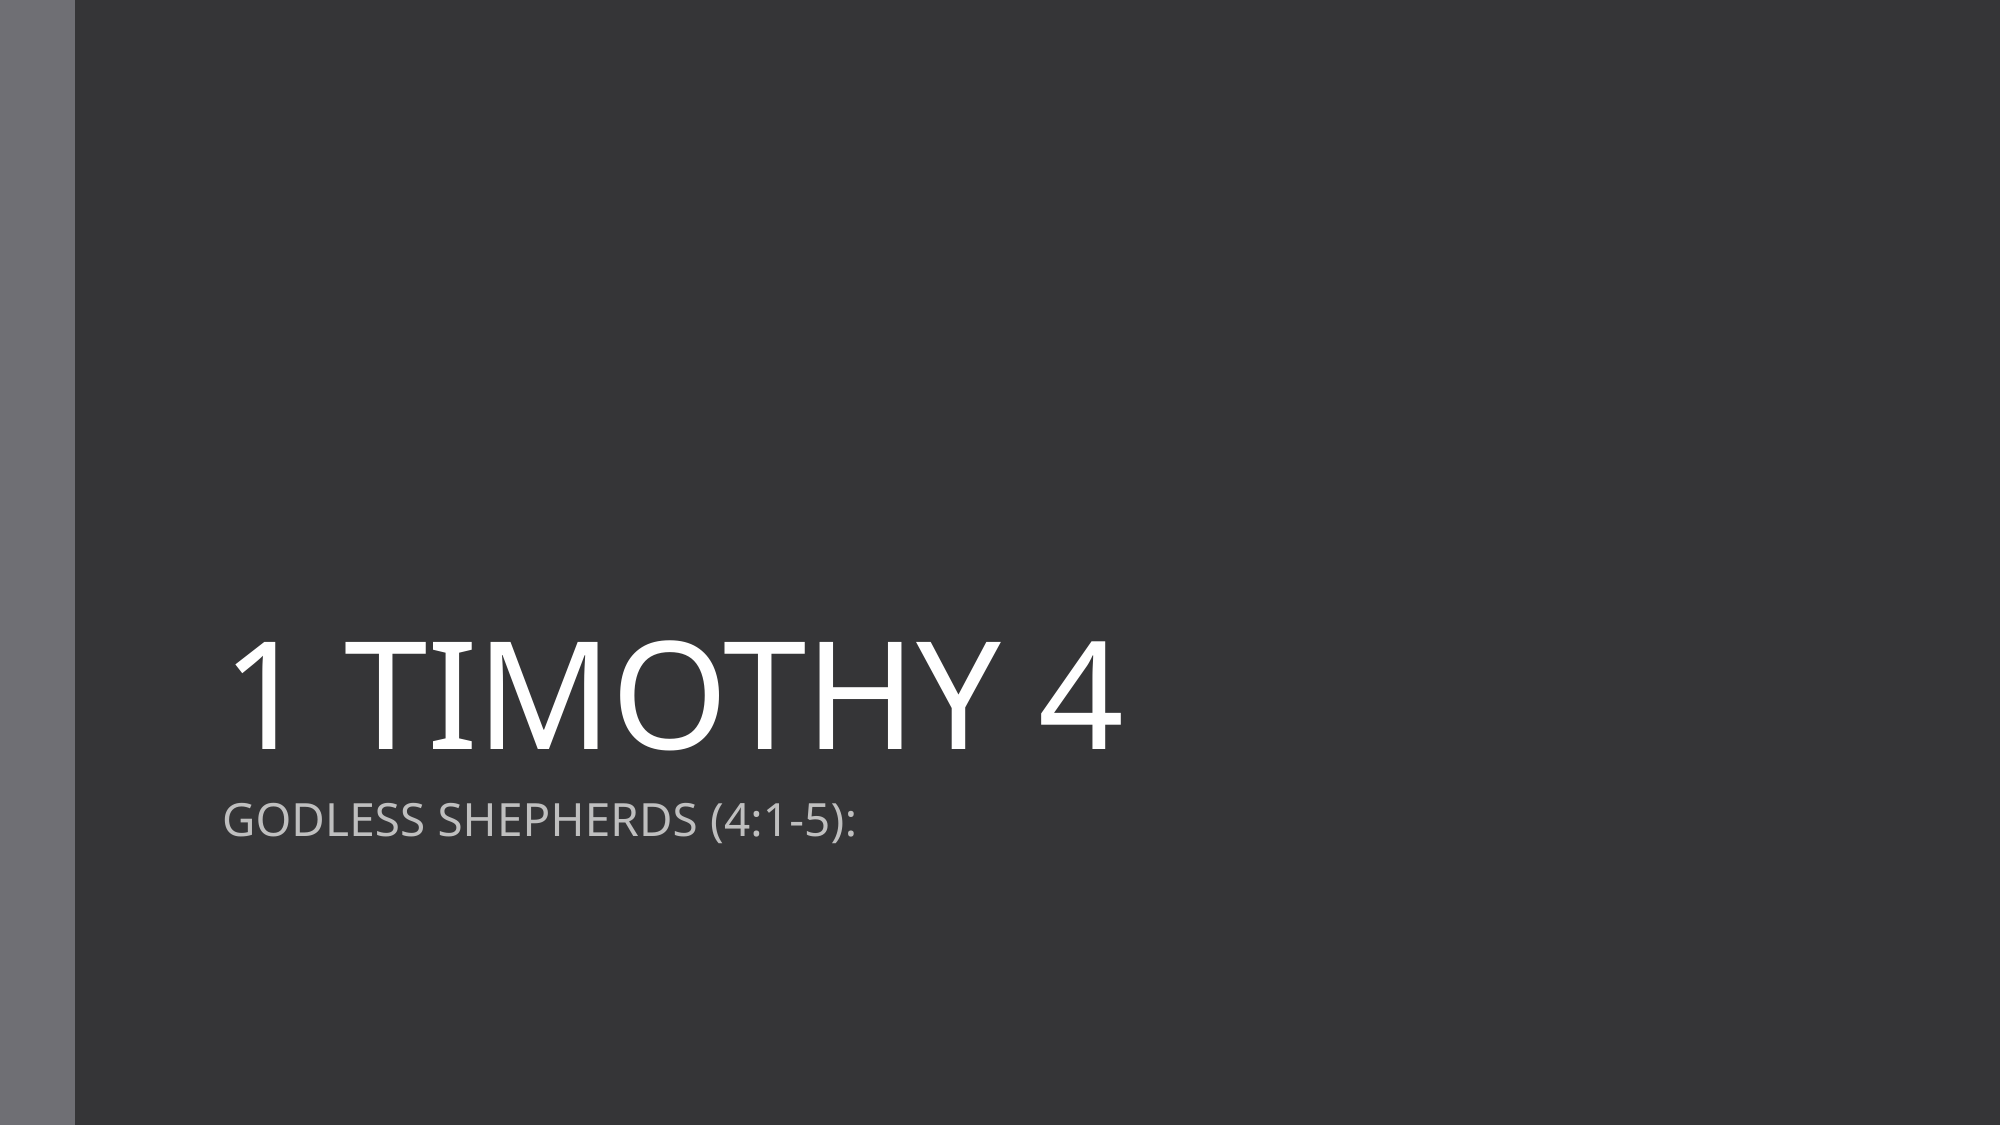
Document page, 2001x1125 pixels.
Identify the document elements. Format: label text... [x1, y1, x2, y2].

subtitle GODLESS SHEPHERDS (4:1-5): [206, 787, 1752, 1066]
title 1 TIMOTHY 4 [206, 124, 1752, 787]
